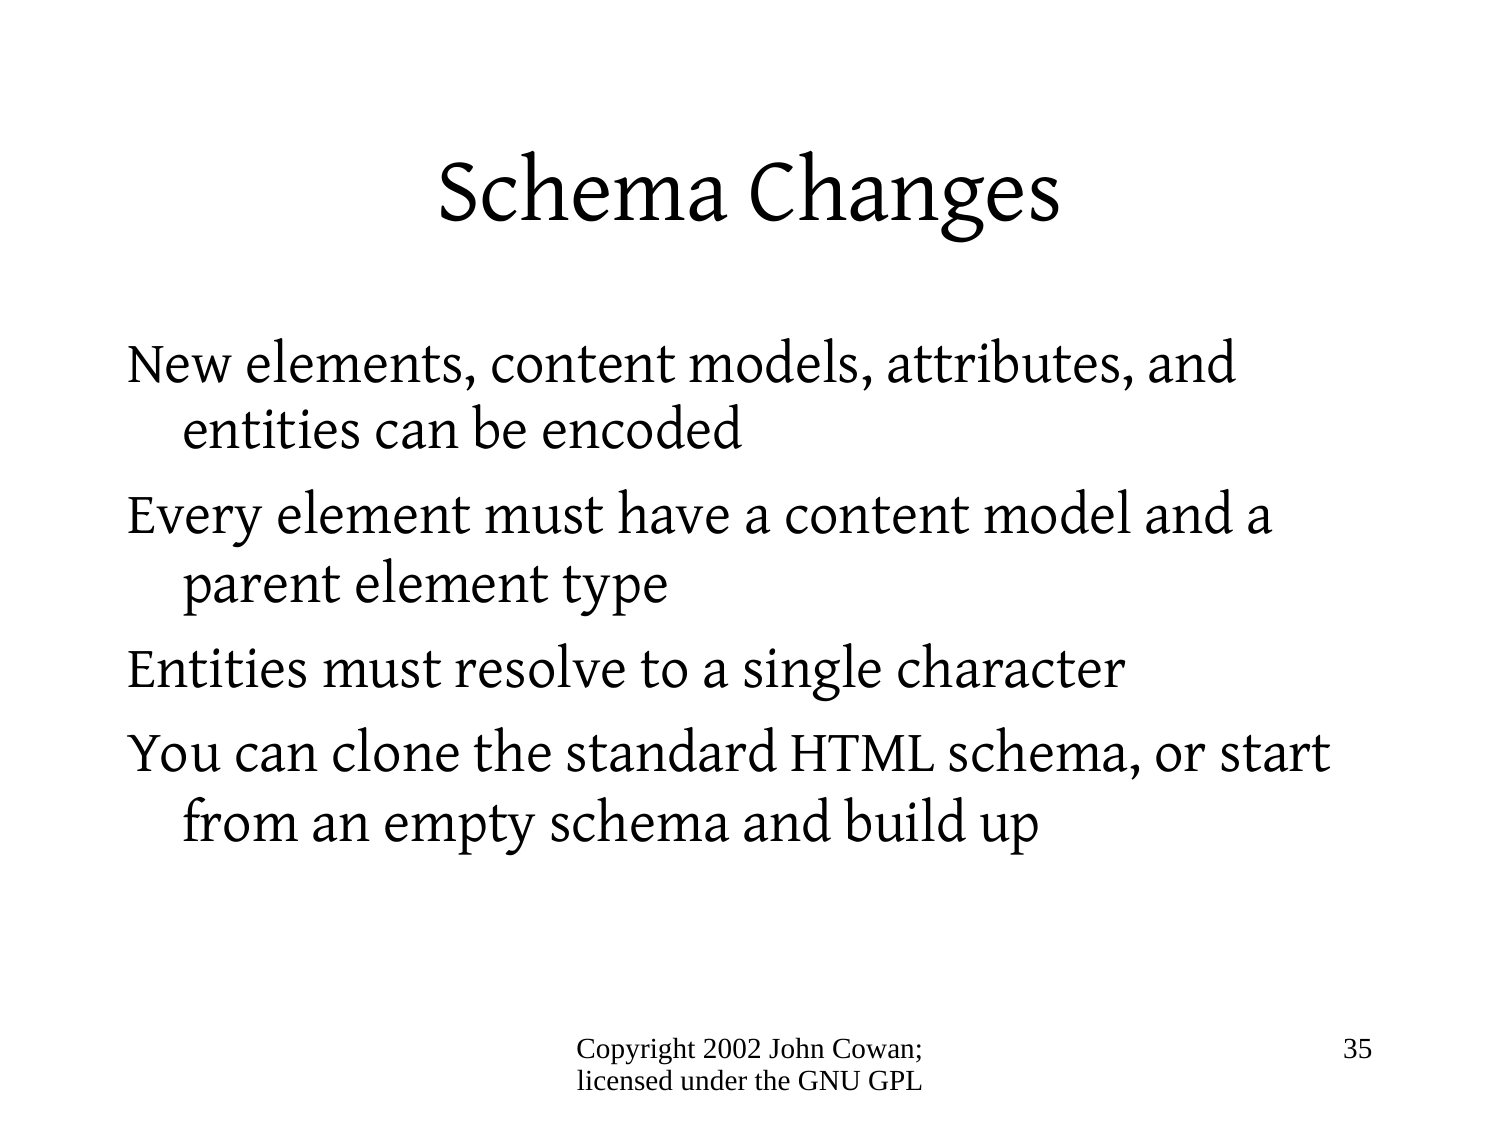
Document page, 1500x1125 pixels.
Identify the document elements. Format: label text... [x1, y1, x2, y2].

title Schema Changes [112, 99, 1388, 288]
text_box Copyright 2002 John Cowan; licensed under the GNU GPL [512, 1025, 988, 1107]
list New elements, content models, attributes, and entities can be encoded Every element must have a content model and a parent element type Entities must resolve to a single character You can clone the standard HTML schema, or start from an empty schema and build up [112, 324, 1388, 1023]
text_box 35 [1074, 1025, 1388, 1074]
